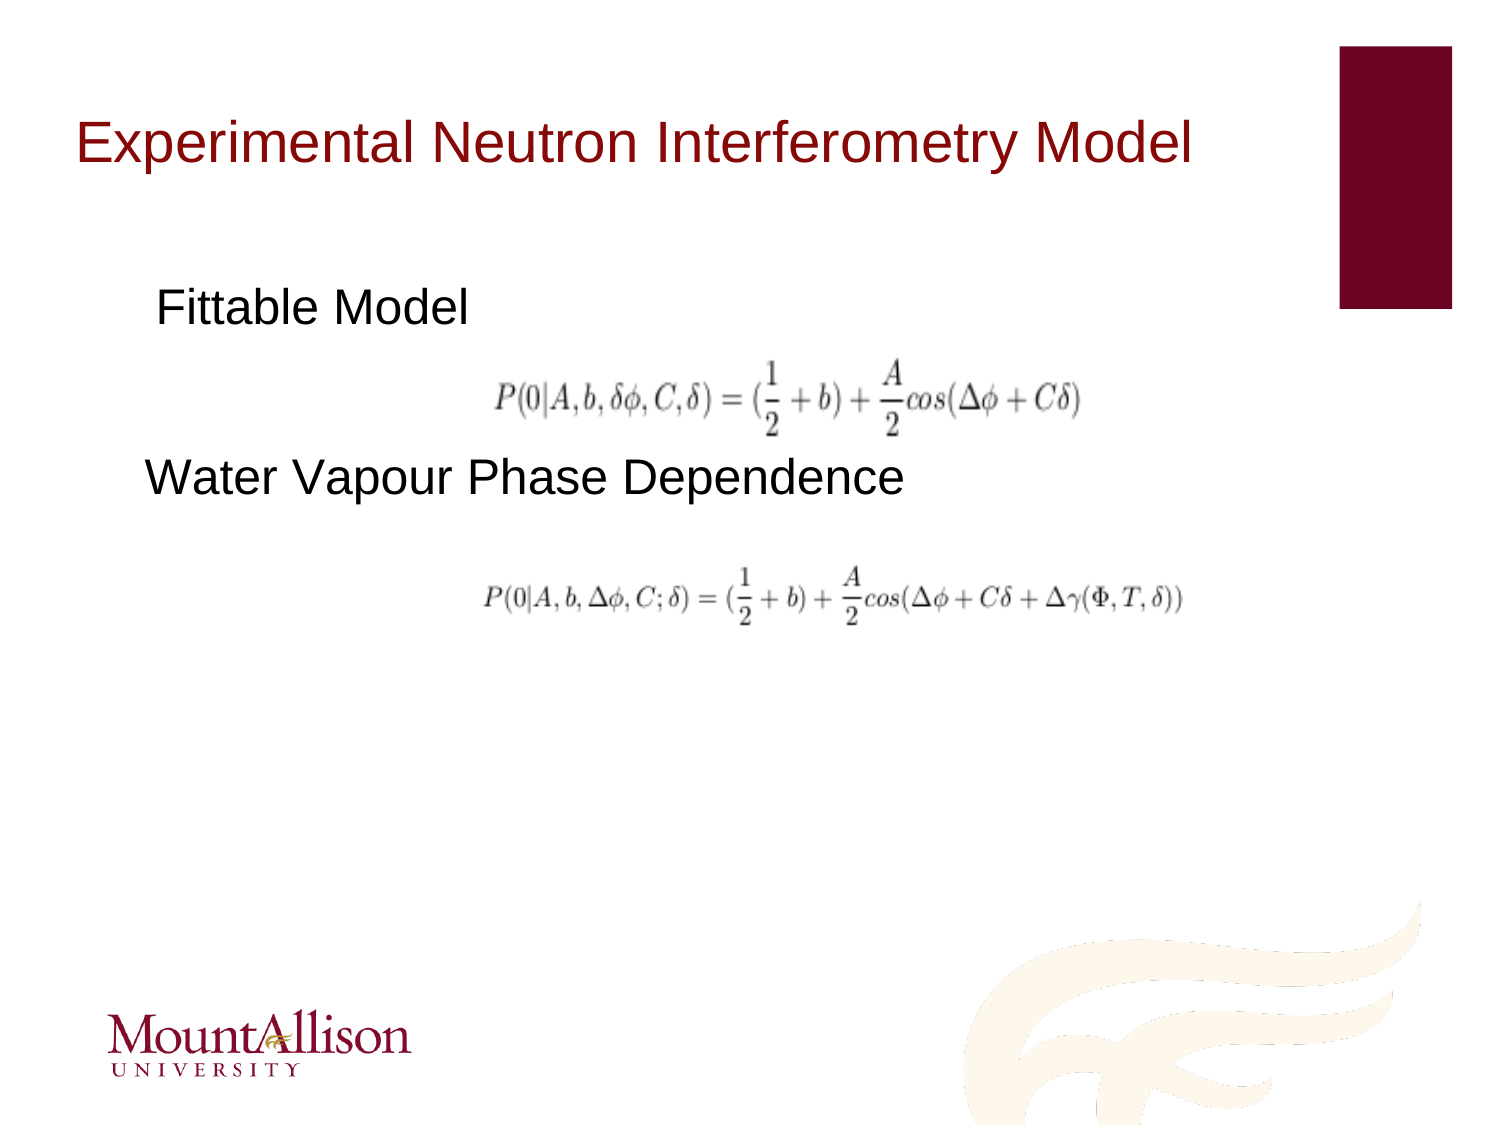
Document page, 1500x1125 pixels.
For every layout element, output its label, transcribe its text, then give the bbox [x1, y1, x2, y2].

text_box Fittable Model [140, 267, 485, 343]
picture [448, 330, 1111, 473]
picture [107, 901, 1423, 1125]
picture [433, 536, 1217, 686]
title Experimental Neutron Interferometry Model [75, 44, 1425, 233]
text_box Water Vapour Phase Dependence [129, 437, 915, 512]
